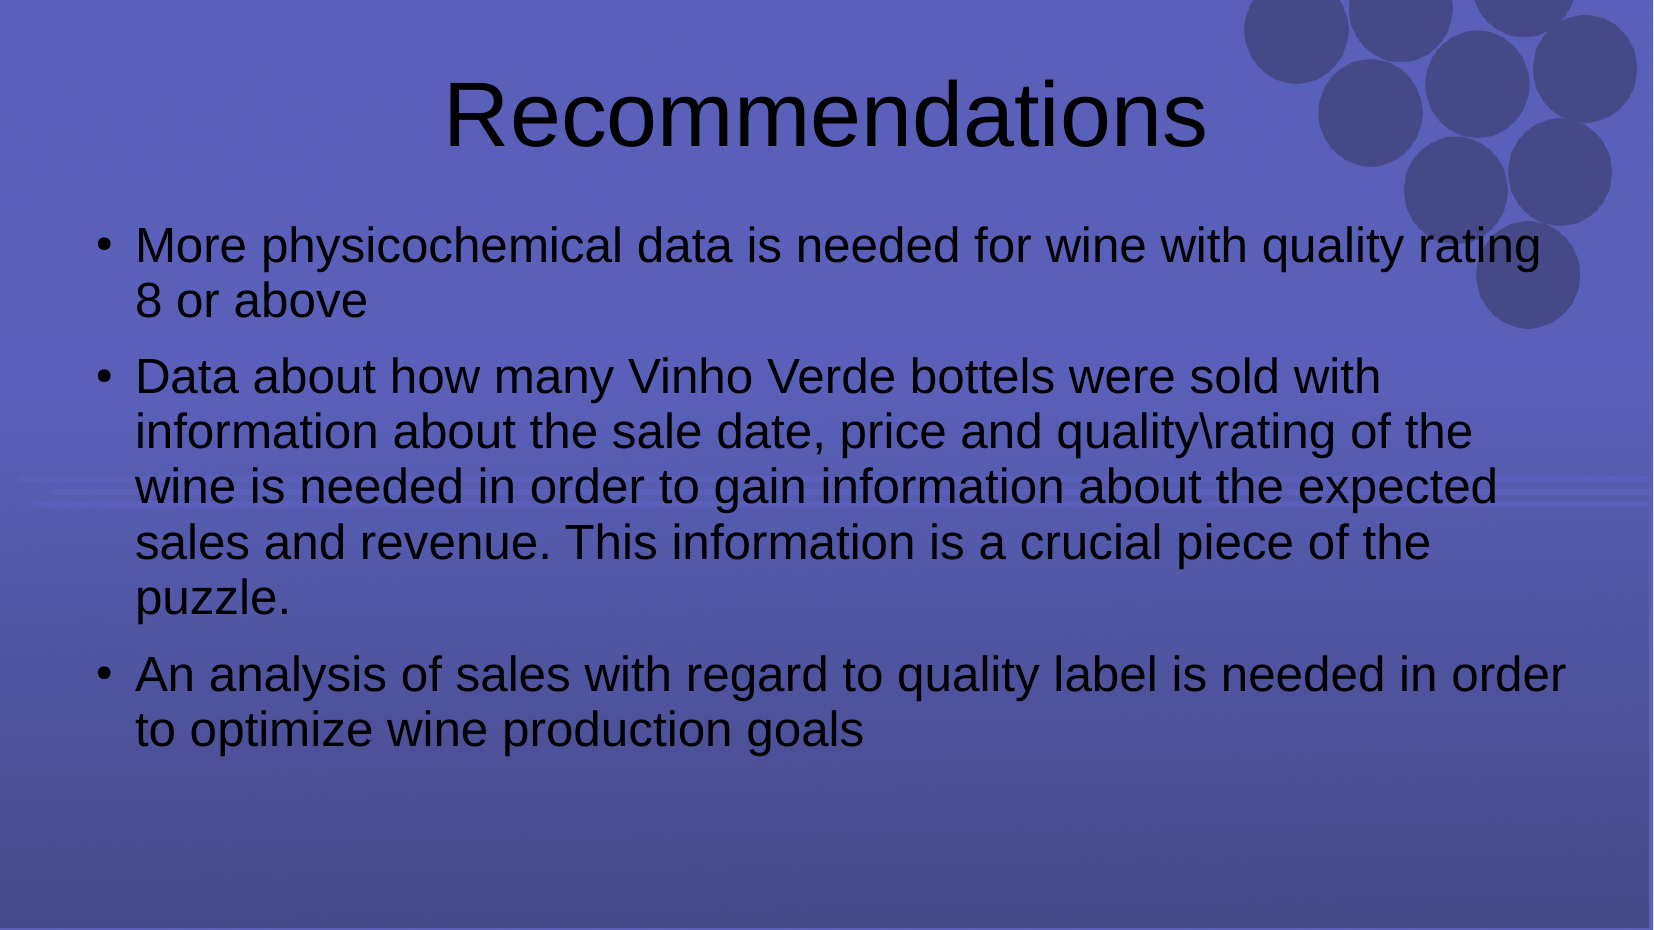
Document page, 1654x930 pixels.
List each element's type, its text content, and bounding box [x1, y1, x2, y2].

title Recommendations [82, 37, 1571, 193]
list More physicochemical data is needed for wine with quality rating 8 or above Data about how many Vinho Verde bottels were sold with information about the sale date, price and quality\rating of the wine is needed in order to gain information about the expected sales and revenue. This information is a crucial piece of the puzzle. An analysis of sales with regard to quality label is needed in order to optimize wine production goals [82, 217, 1571, 757]
picture [0, 0, 1654, 930]
